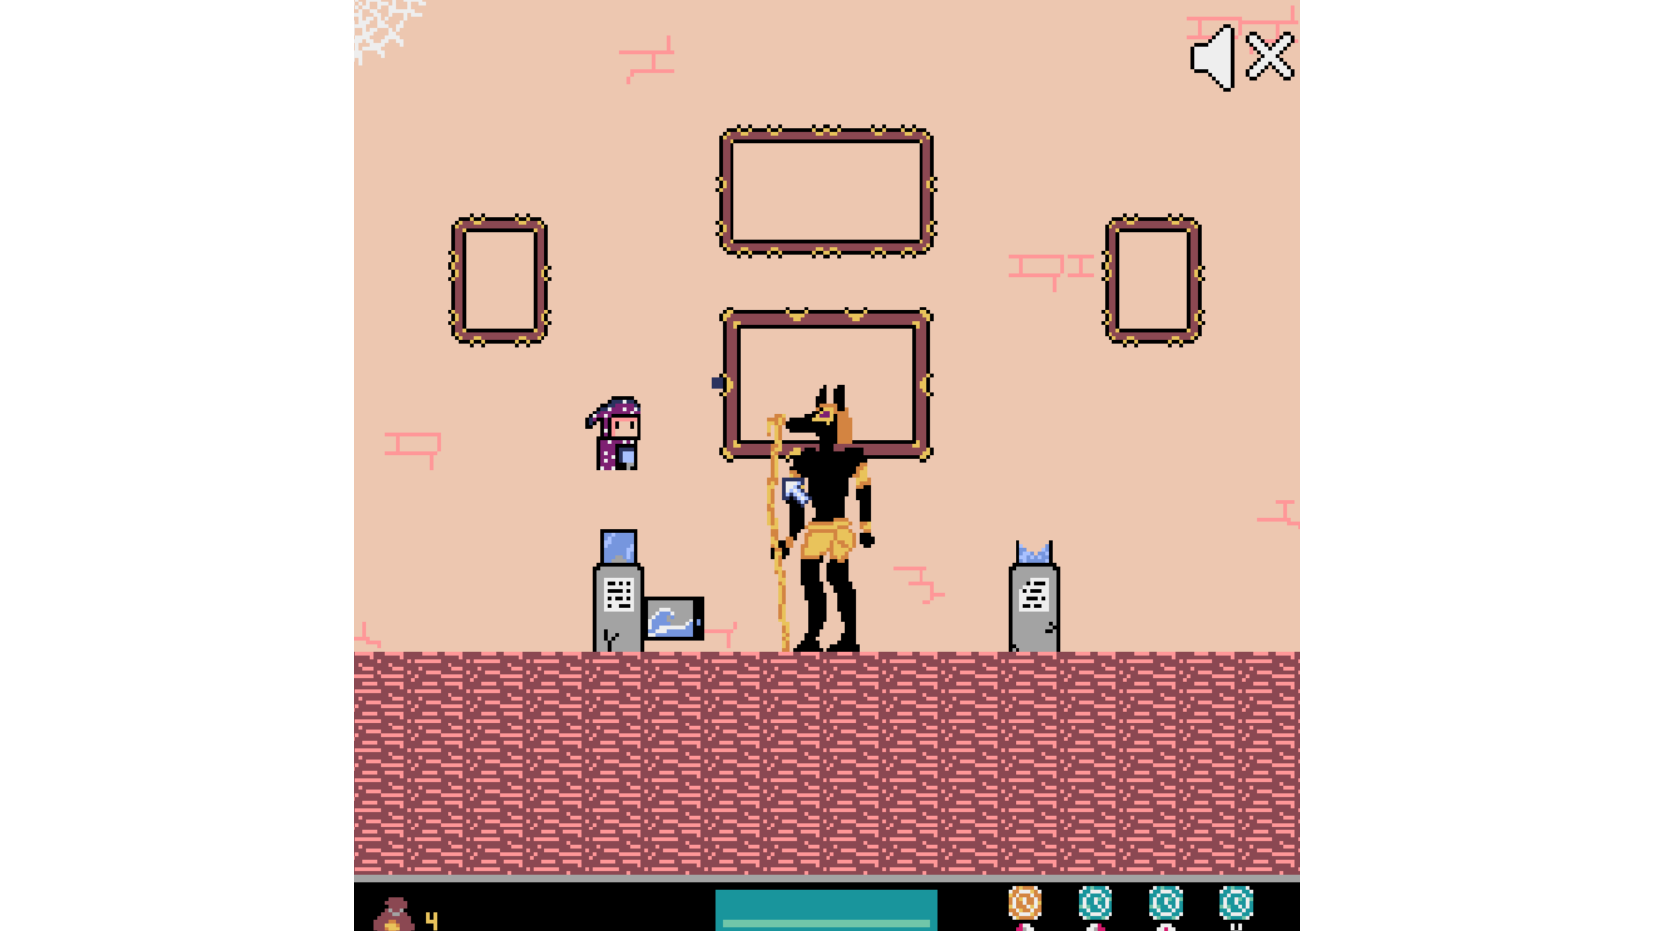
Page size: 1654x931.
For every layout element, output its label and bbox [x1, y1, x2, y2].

picture [354, 0, 1300, 931]
